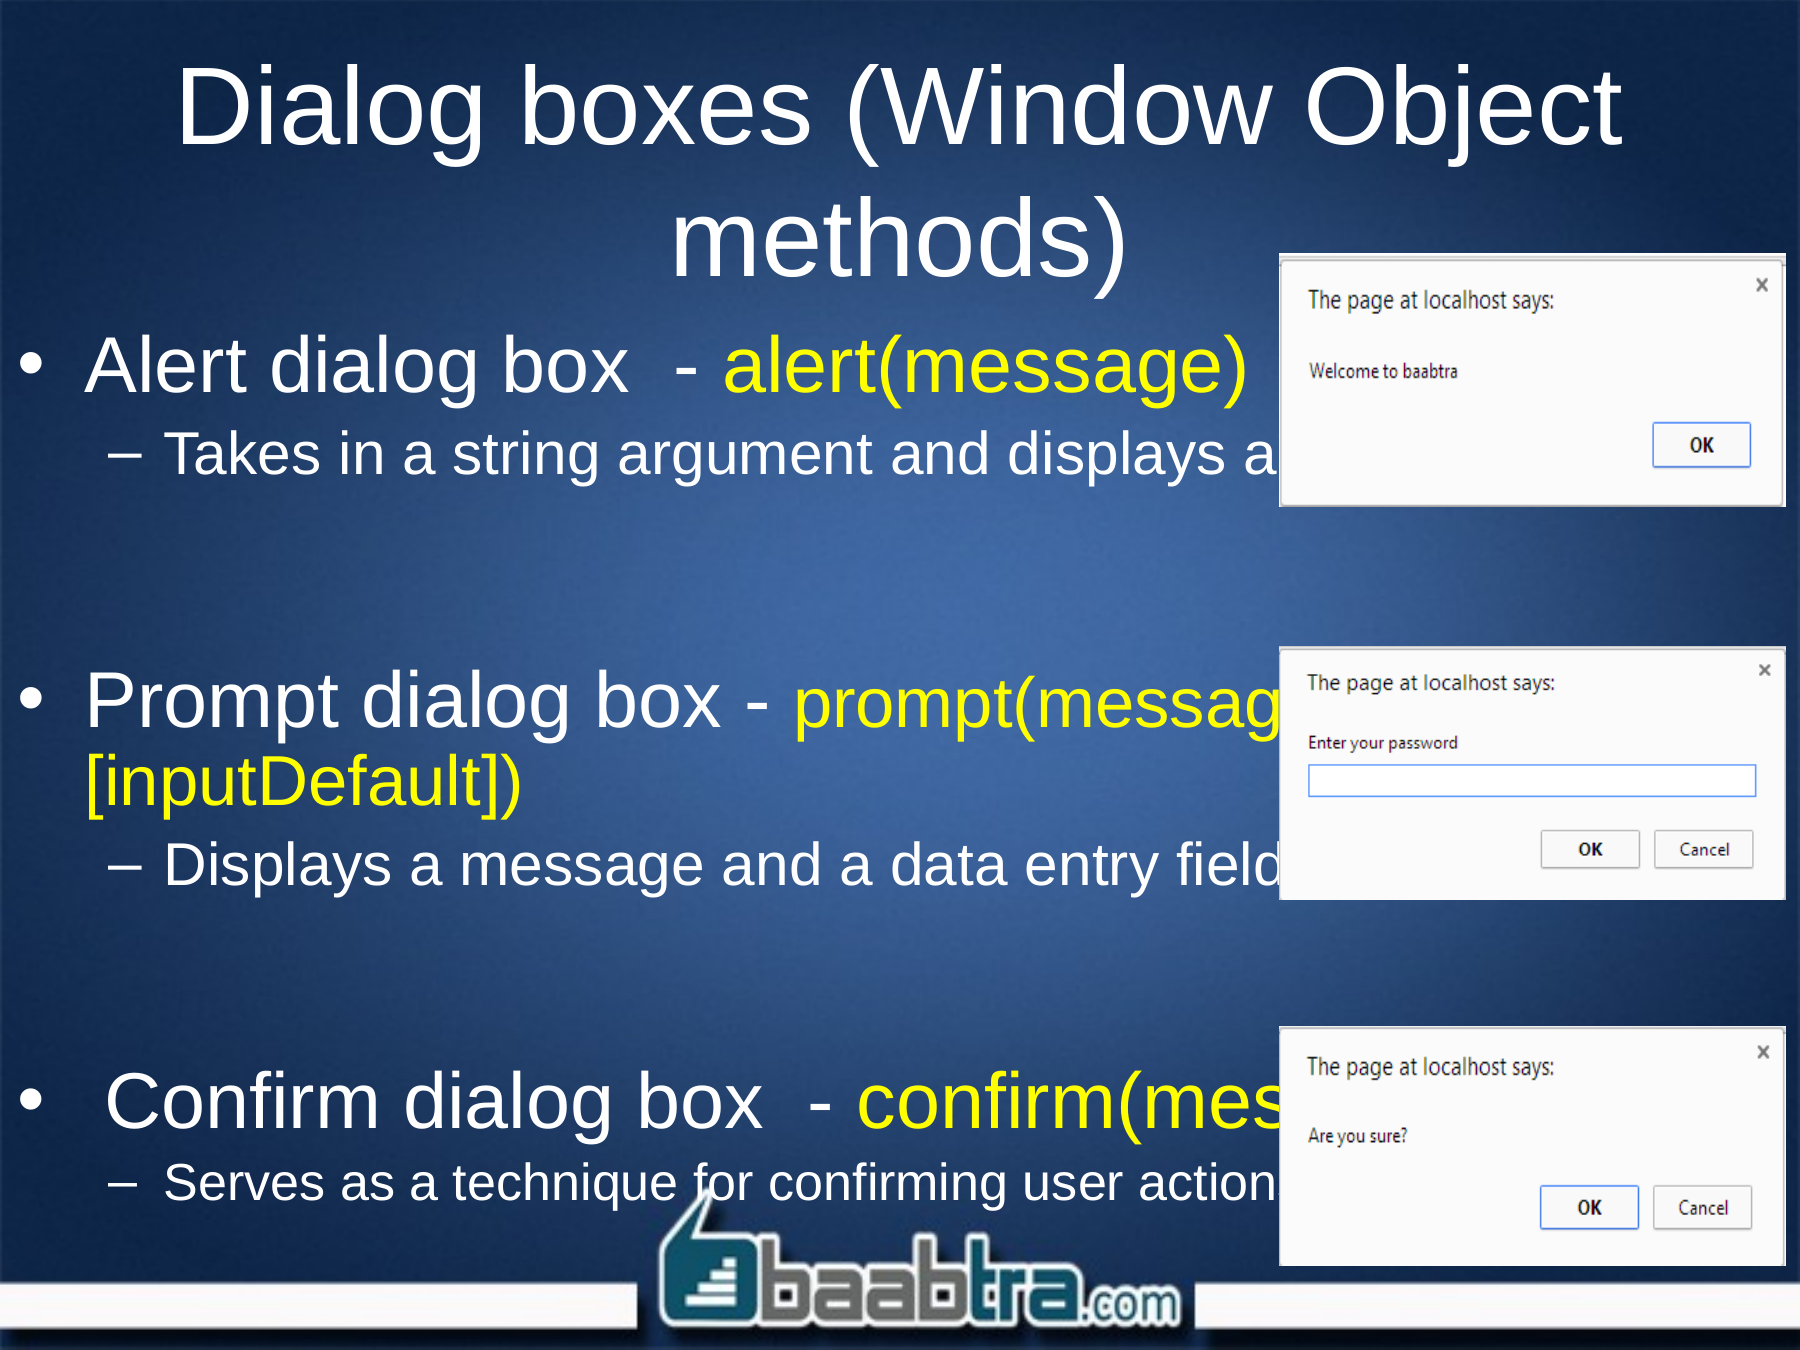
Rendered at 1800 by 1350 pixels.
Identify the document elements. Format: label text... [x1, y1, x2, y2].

picture [0, 0, 1800, 1350]
title Dialog boxes (Window Object methods) [90, 54, 1710, 279]
text_box Alert dialog box - alert(message) Takes in a string argument and displays an alert box. Prompt dialog box - prompt(message,[inputDefault]) Displays a message and a data entry field Confirm dialog box - confirm(message ) Serves as a technique for confirming user actions [0, 315, 1620, 1206]
